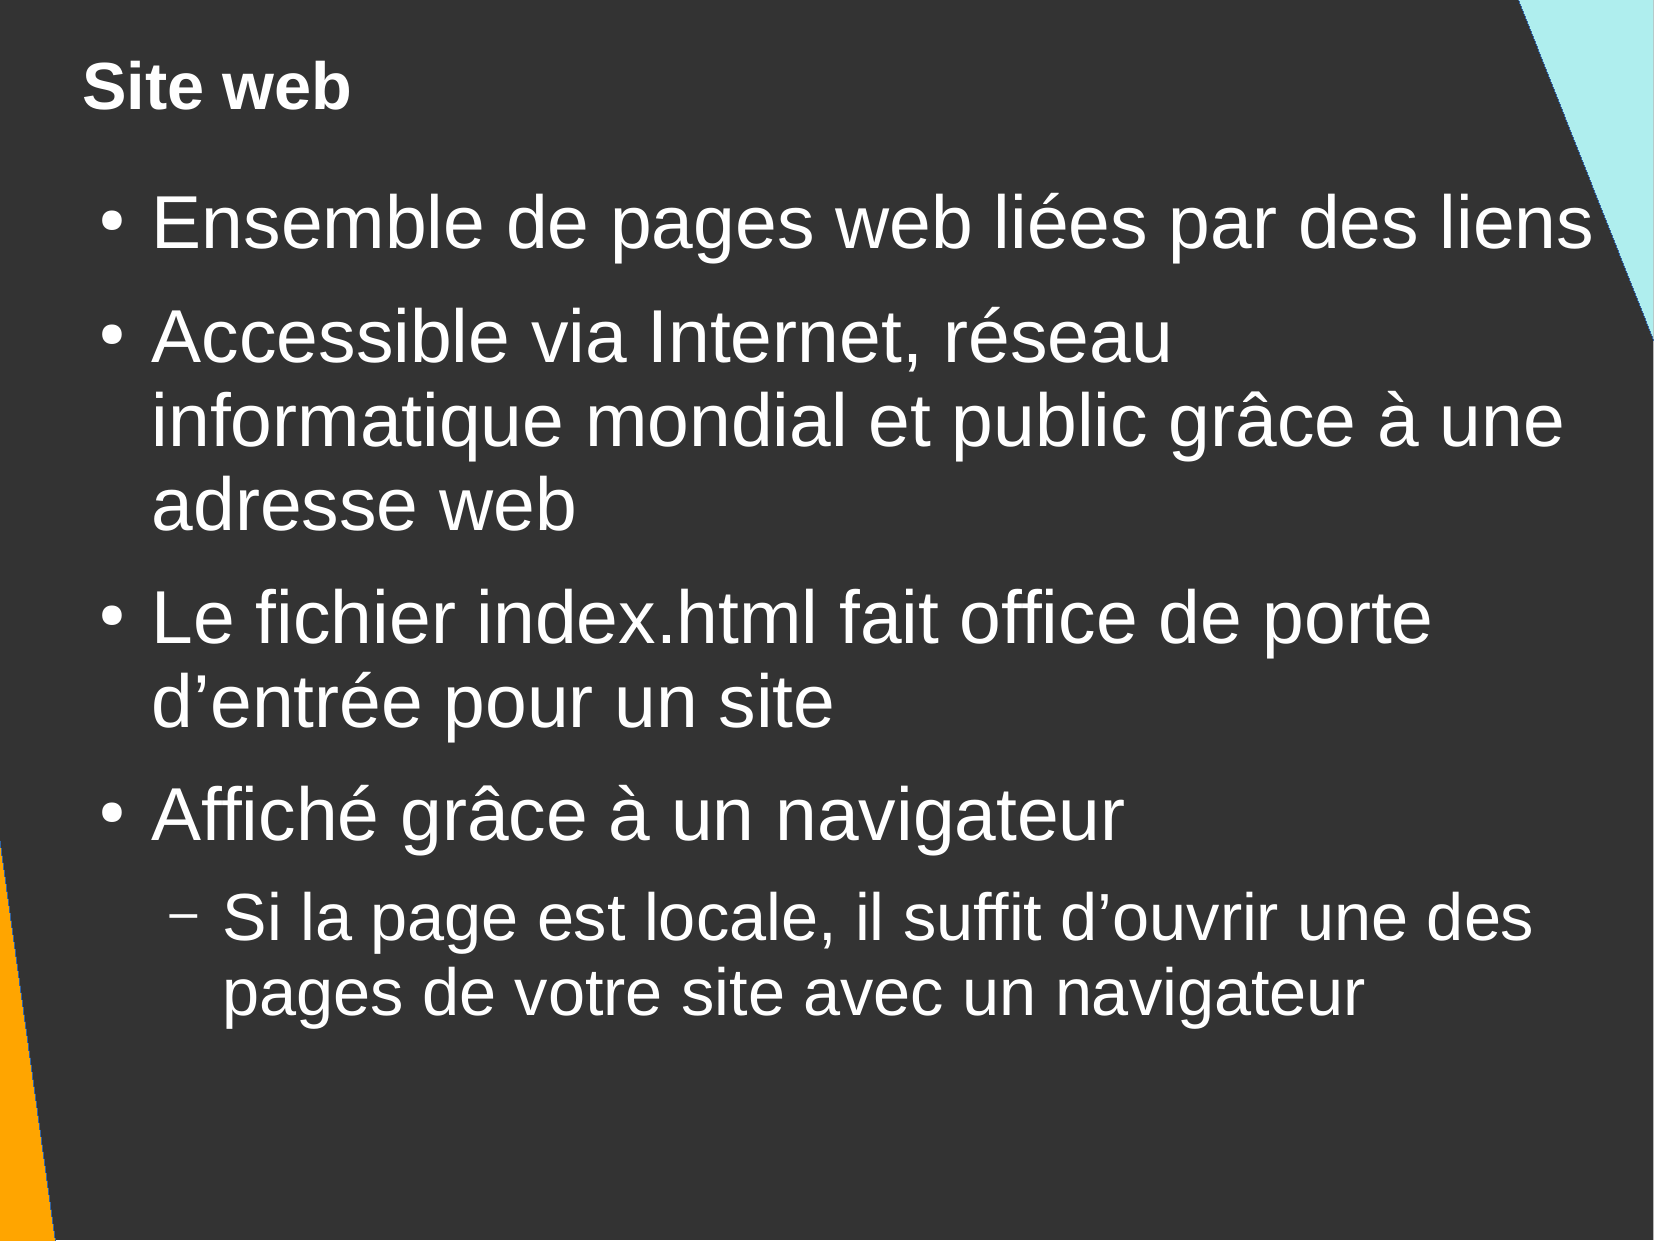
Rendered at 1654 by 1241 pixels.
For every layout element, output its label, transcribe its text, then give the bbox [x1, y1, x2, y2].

text_box [1518, 0, 1654, 341]
text_box [0, 840, 56, 1241]
title Site web [82, 49, 1571, 152]
list Ensemble de pages web liées par des liens Accessible via Internet, réseau informatique mondial et public grâce à une adresse web Le fichier index.html fait office de porte d’entrée pour un site Affiché grâce à un navigateur Si la page est locale, il suffit d’ouvrir une des pages de votre site avec un navigateur [80, 180, 1605, 1052]
